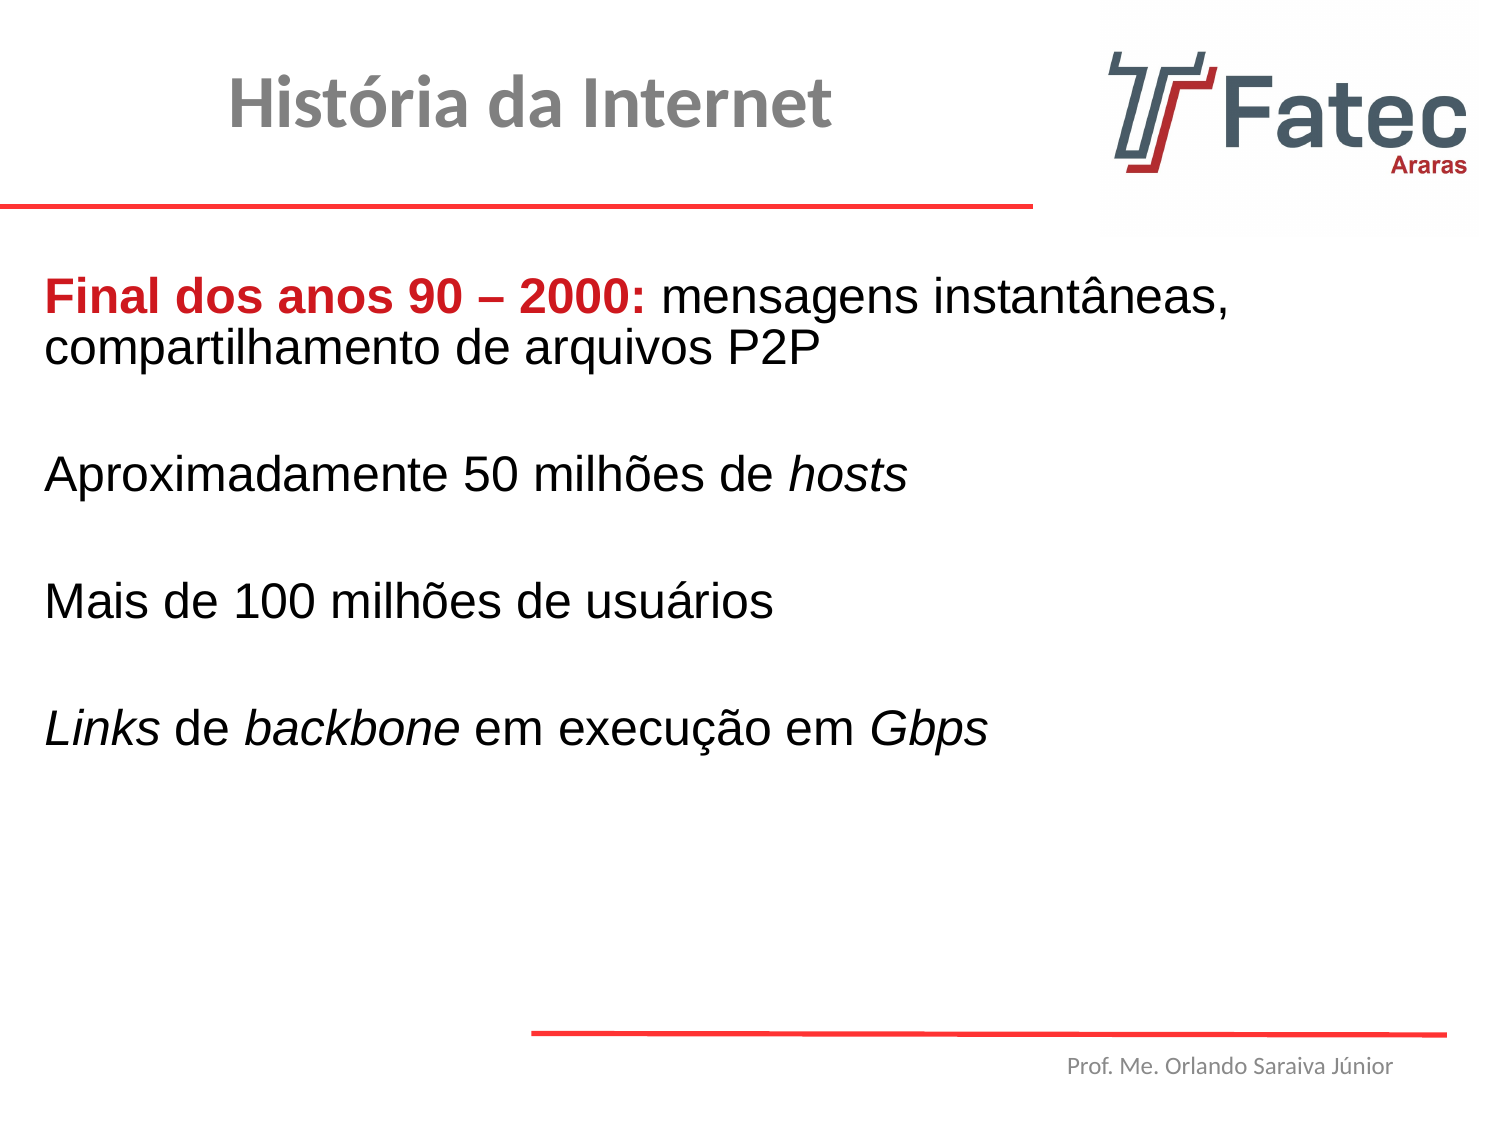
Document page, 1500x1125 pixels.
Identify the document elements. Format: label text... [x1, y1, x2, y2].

list Final dos anos 90 – 2000: mensagens instantâneas, compartilhamento de arquivos P2P Aproximadamente 50 milhões de hosts Mais de 100 milhões de usuários Links de backbone em execução em Gbps [29, 265, 1359, 1004]
picture [1100, 0, 1479, 237]
title História da Internet [0, 45, 1063, 233]
